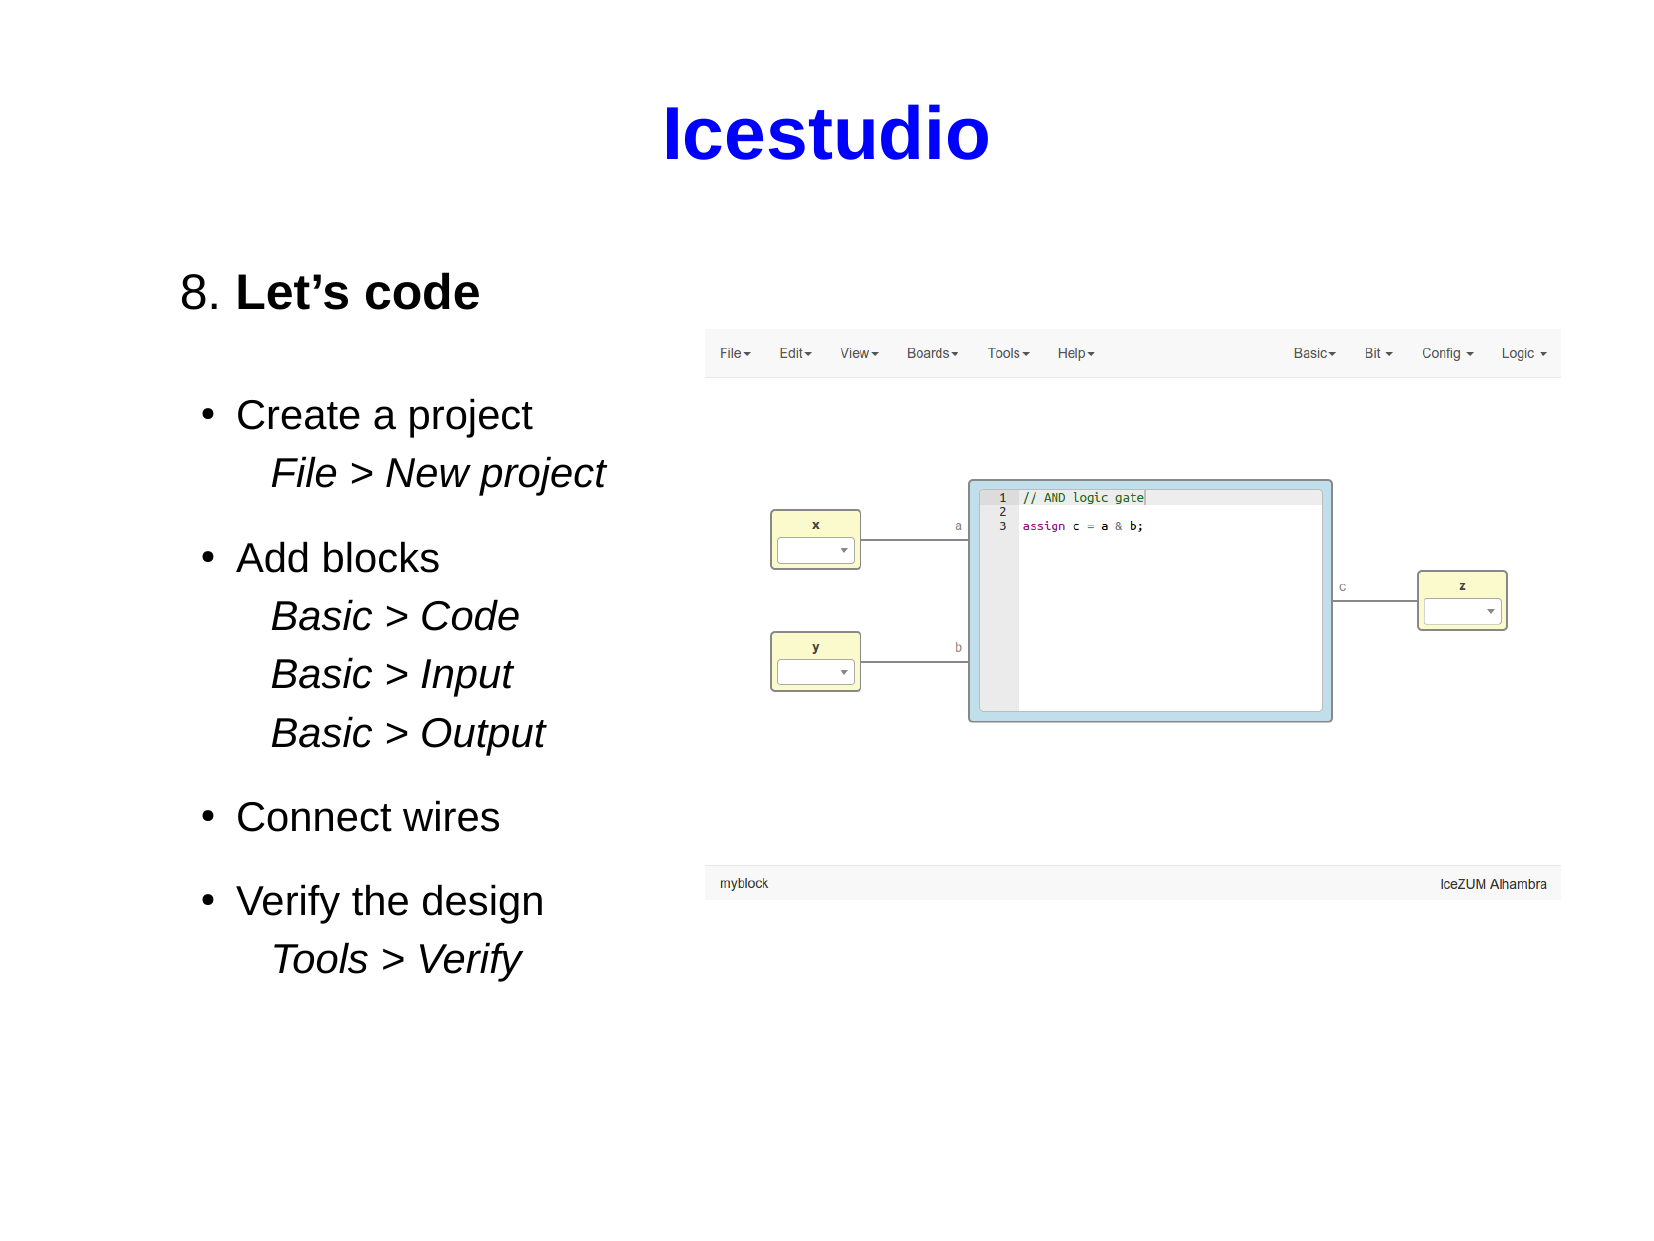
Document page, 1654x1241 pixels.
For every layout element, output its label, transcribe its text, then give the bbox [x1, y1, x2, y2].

title Icestudio [82, 30, 1571, 238]
text_box 8. Let’s code [165, 239, 665, 345]
text_box Create a project File > New project Add blocks Basic > Code Basic > Input Basic > Output Connect wires Verify the design Tools > Verify [185, 384, 1486, 1192]
picture [705, 329, 1561, 901]
